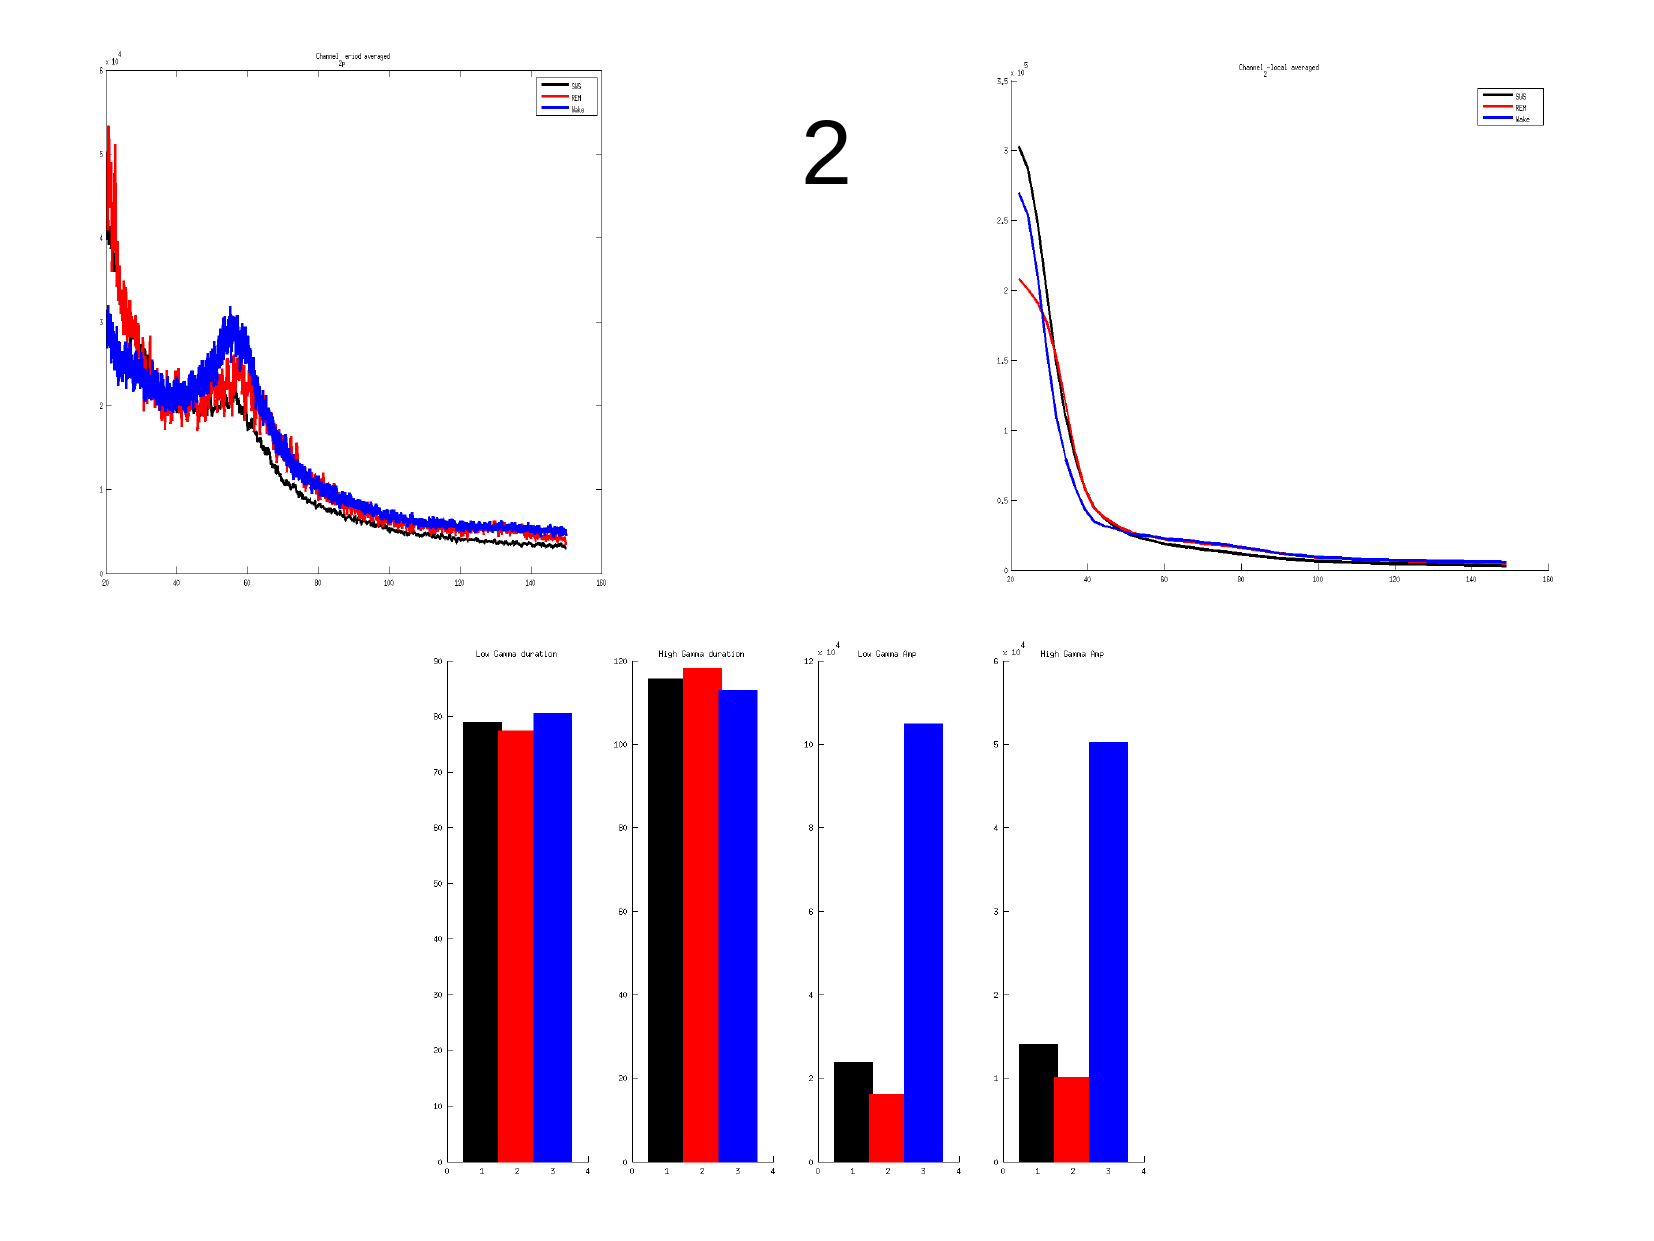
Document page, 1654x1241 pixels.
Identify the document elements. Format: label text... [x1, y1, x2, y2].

picture [23, 23, 1614, 1229]
title 2 [662, 49, 921, 257]
